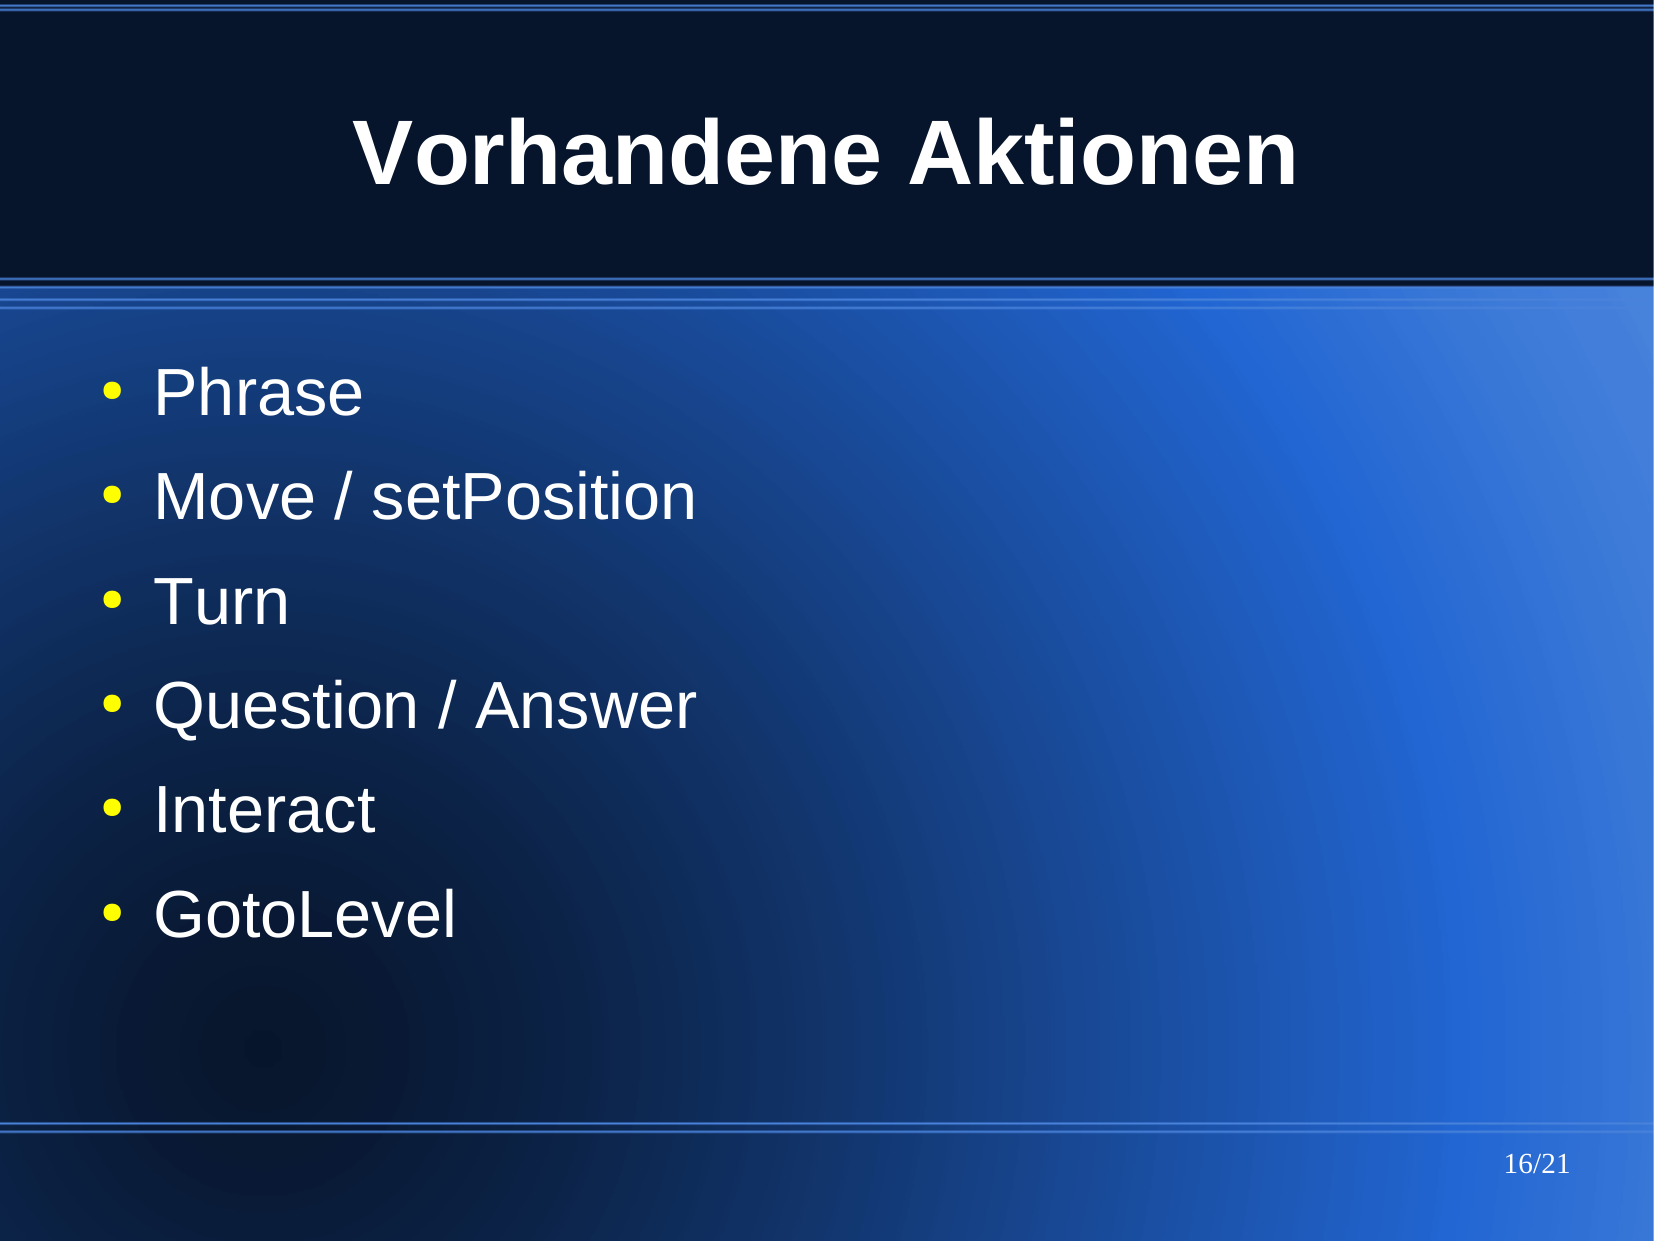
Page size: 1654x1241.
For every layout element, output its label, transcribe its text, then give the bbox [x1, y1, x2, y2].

list Phrase Move / setPosition Turn Question / Answer Interact GotoLevel [82, 355, 1571, 1058]
picture [0, 0, 1654, 1241]
title Vorhandene Aktionen [82, 49, 1571, 257]
